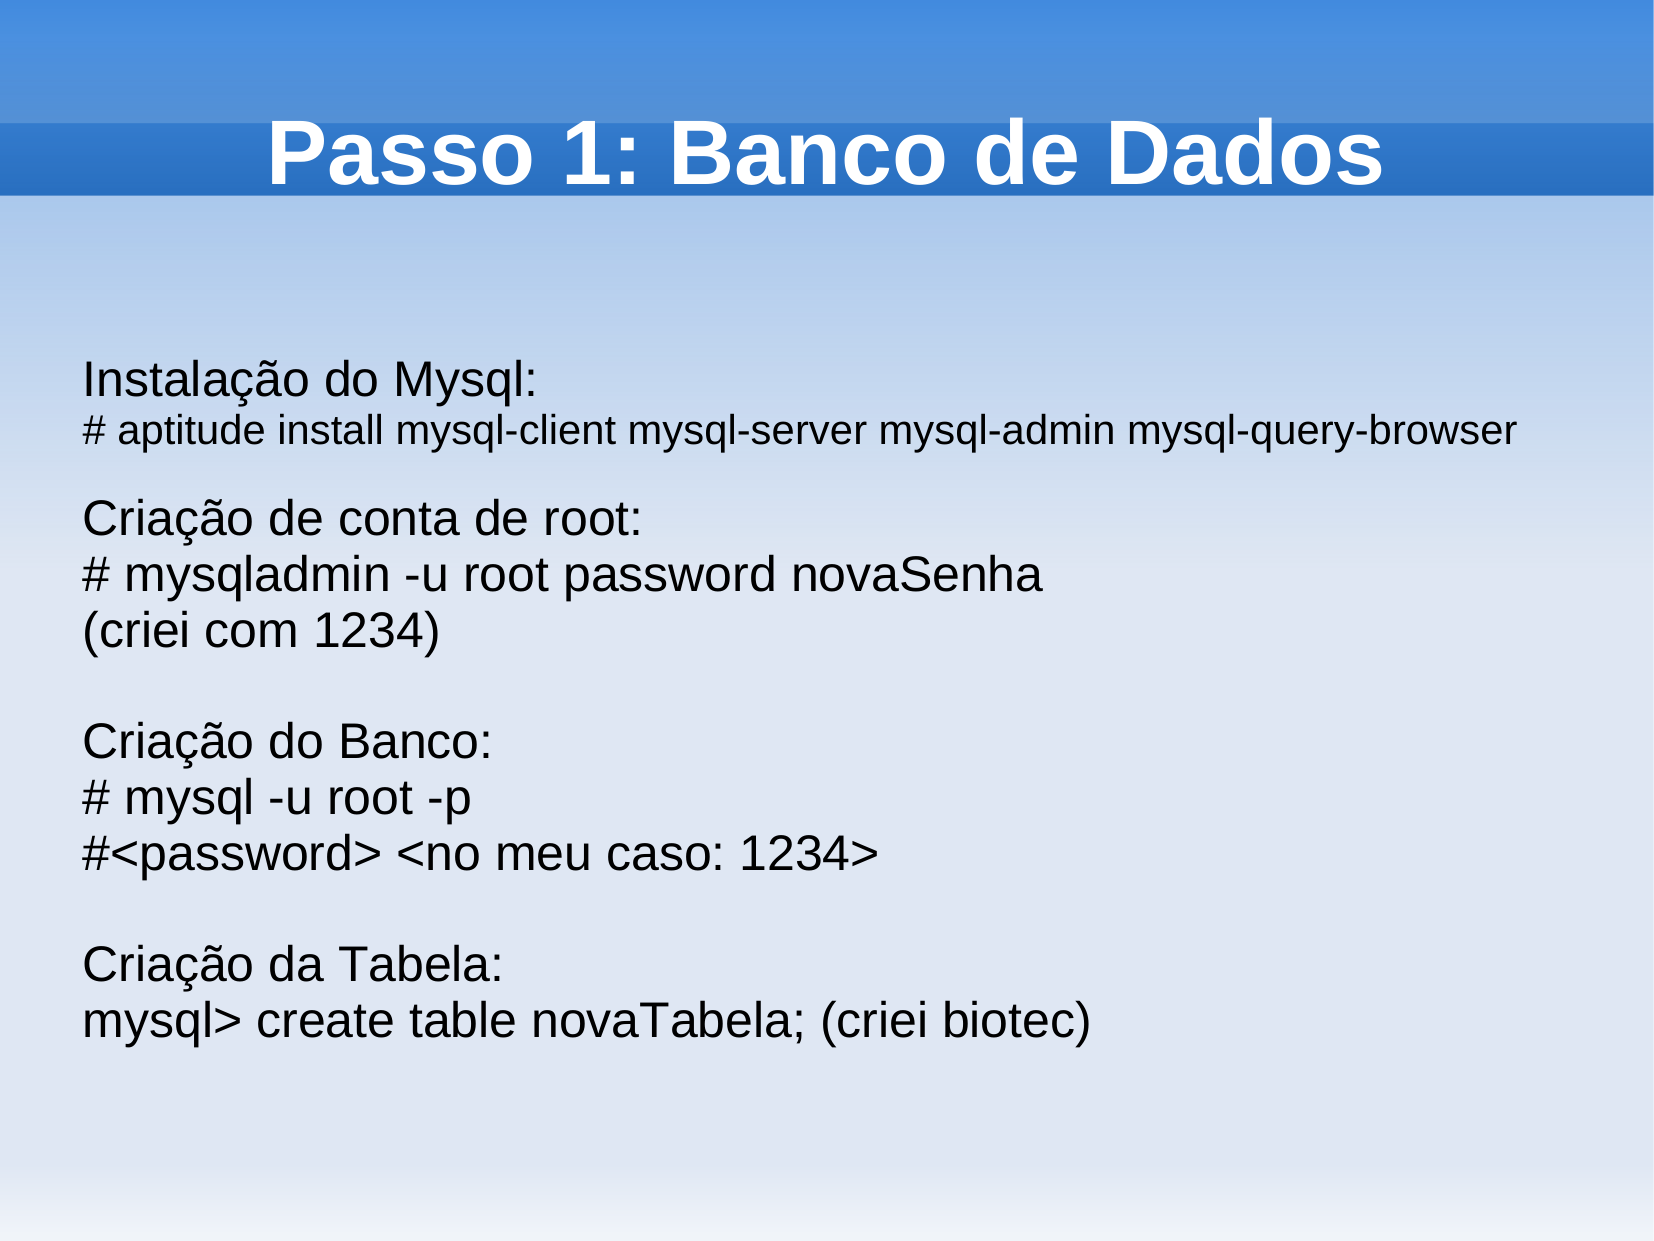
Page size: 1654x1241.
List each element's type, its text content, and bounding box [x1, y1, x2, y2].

title Passo 1: Banco de Dados [82, 56, 1571, 250]
picture [0, 0, 1654, 1241]
subtitle Instalação do Mysql: # aptitude install mysql-client mysql-server mysql-admin mysql-query-browser Criação de conta de root: # mysqladmin -u root password novaSenha (criei com 1234) Criação do Banco: # mysql -u root -p #<password> <no meu caso: 1234> Criação da Tabela: mysql> create table novaTabela; (criei biotec) [82, 290, 1571, 1109]
